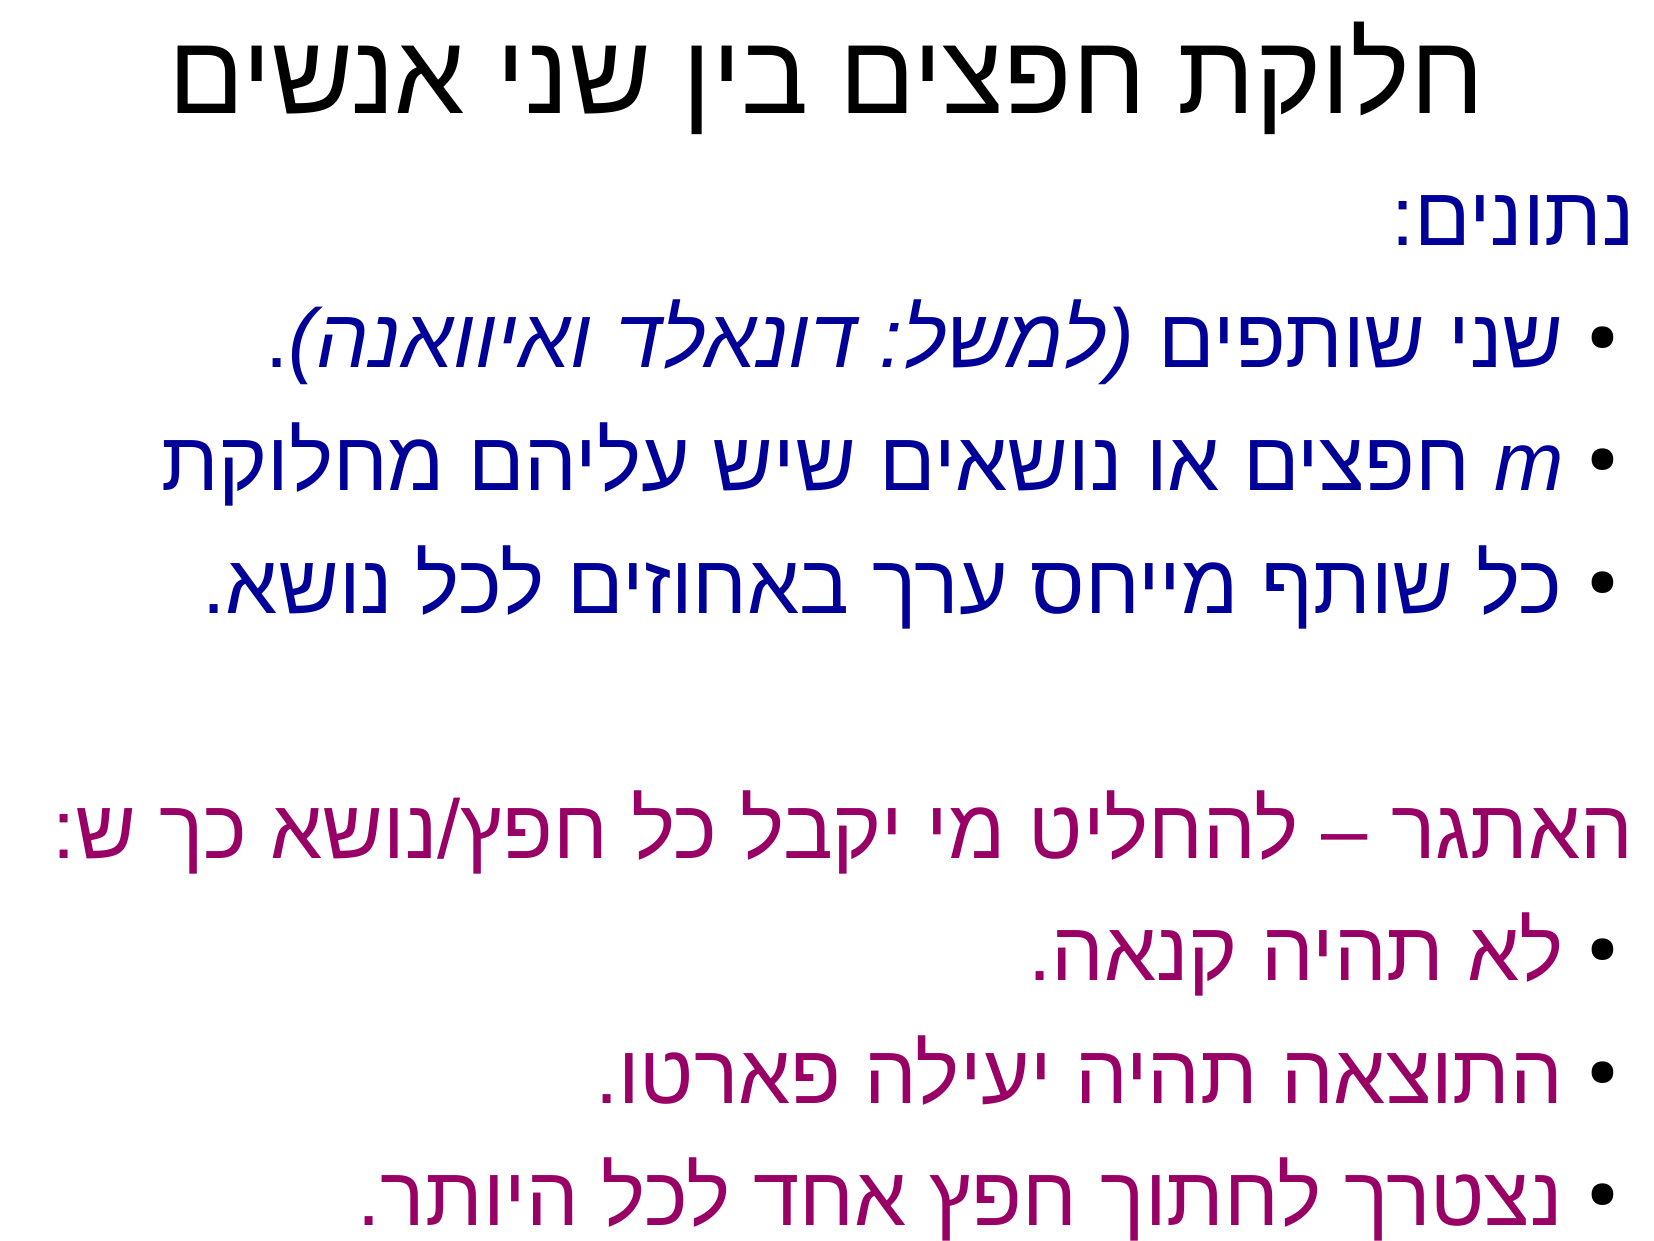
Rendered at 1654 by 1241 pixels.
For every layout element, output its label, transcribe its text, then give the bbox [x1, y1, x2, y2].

title חלוקת חפצים בין שני אנשים [0, 0, 1654, 151]
list נתונים: שני שותפים (למשל: דונאלד ואיוואנה). m חפצים או נושאים שיש עליהם מחלוקת כל שותף מייחס ערך באחוזים לכל נושא. האתגר – להחליט מי יקבל כל חפץ/נושא כך ש: לא תהיה קנאה. התוצאה תהיה יעילה פארטו. נצטרך לחתוך חפץ אחד לכל היותר. [15, 170, 1636, 1216]
